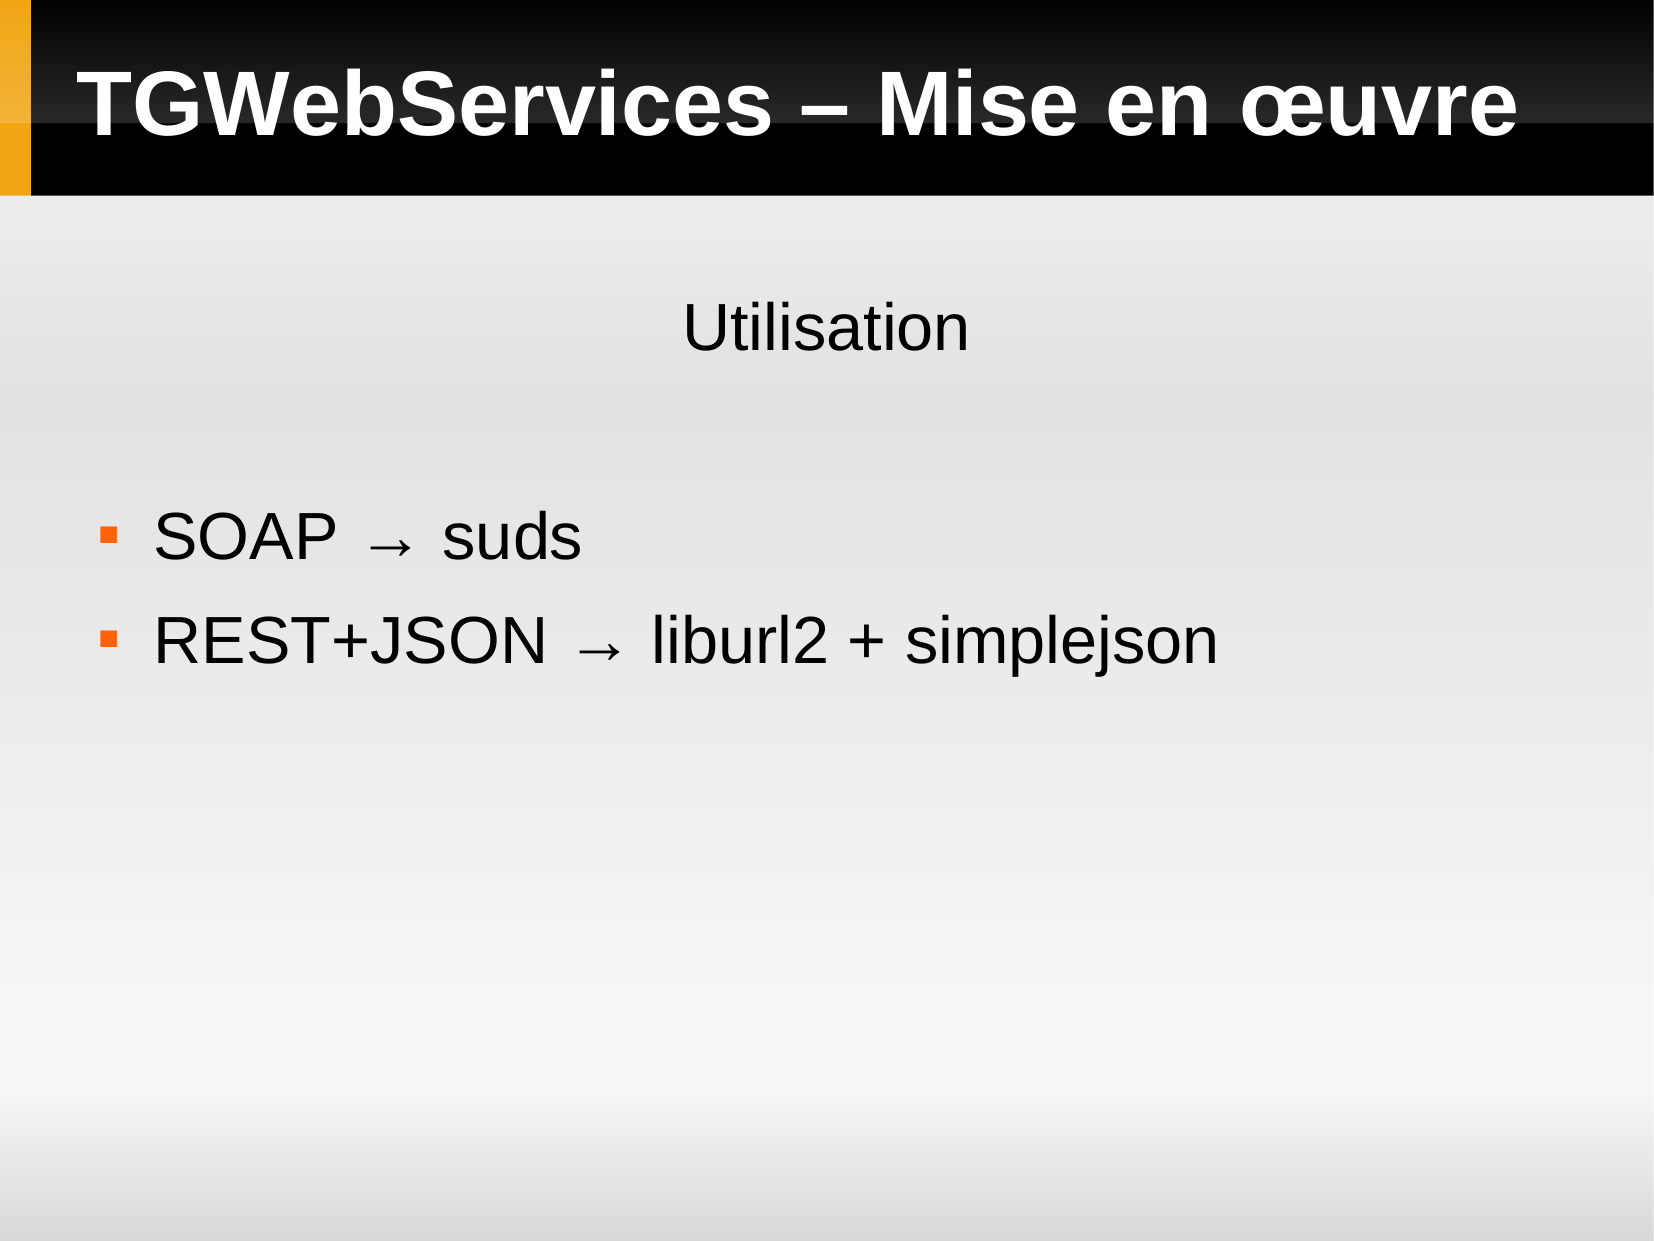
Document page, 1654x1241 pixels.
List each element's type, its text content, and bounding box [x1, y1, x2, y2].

title TGWebServices – Mise en œuvre [76, 7, 1565, 200]
list Utilisation SOAP → suds REST+JSON → liburl2 + simplejson [82, 290, 1571, 1094]
picture [0, 0, 1654, 1241]
